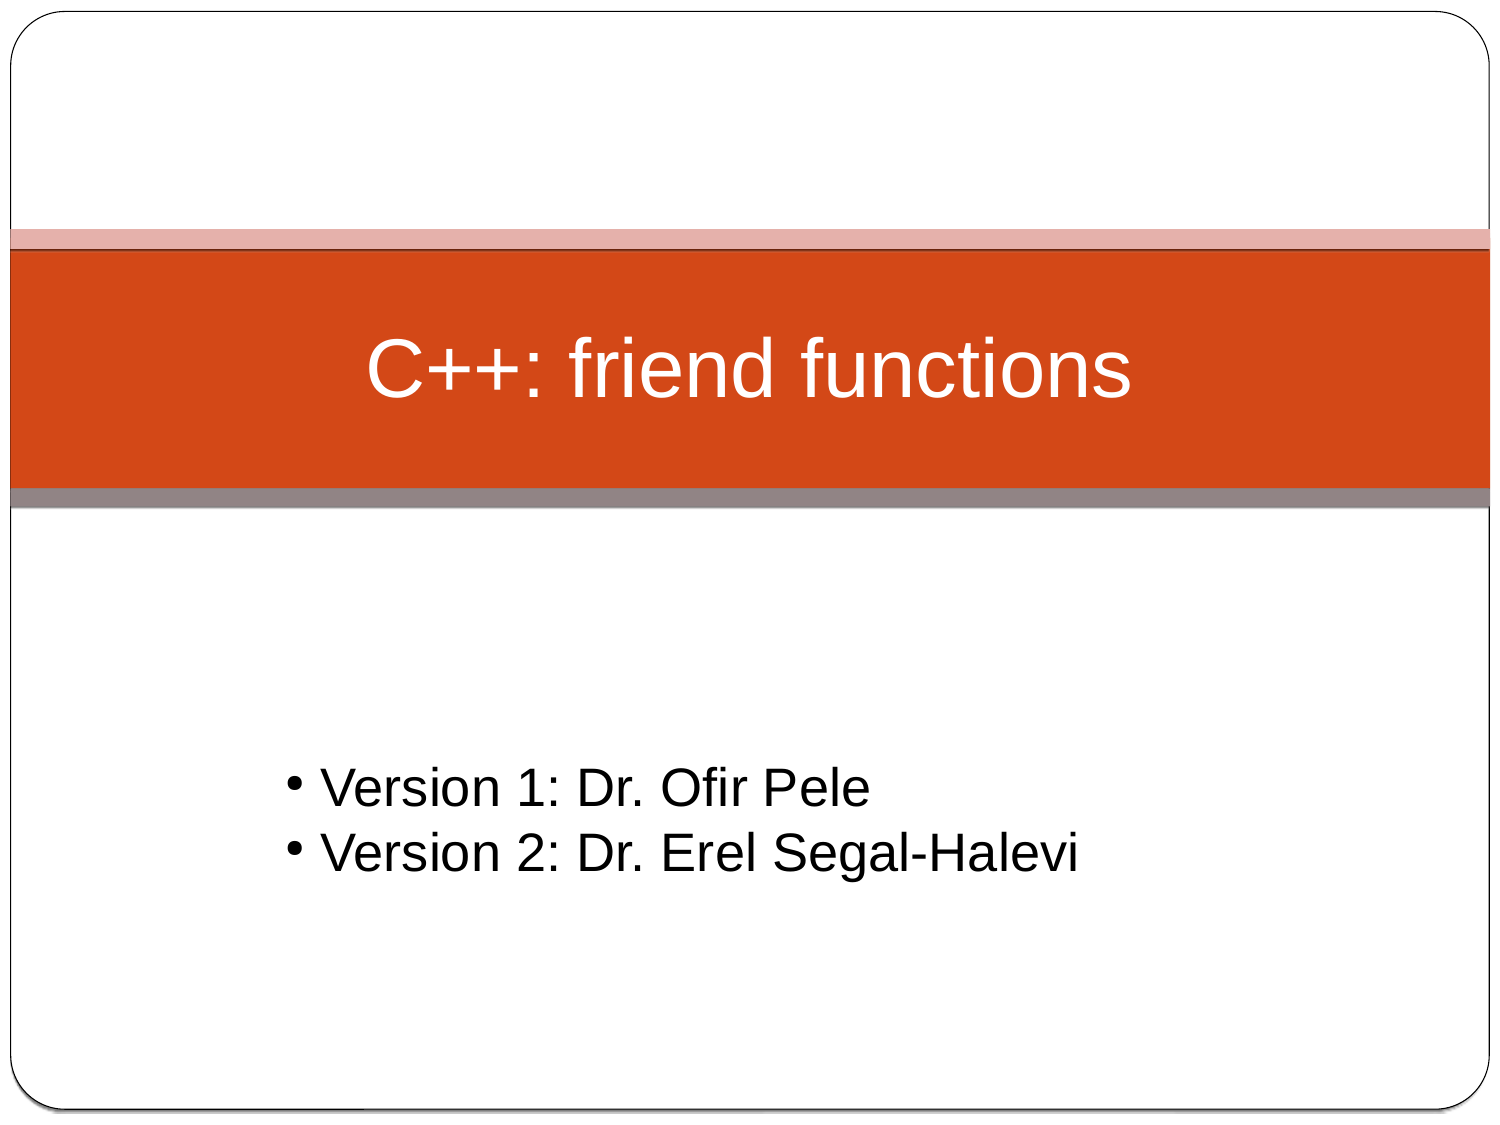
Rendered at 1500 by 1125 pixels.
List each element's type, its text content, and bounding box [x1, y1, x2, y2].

title C++: friend functions [75, 247, 1425, 489]
text_box Version 1: Dr. Ofir Pele Version 2: Dr. Erel Segal-Halevi [270, 680, 1321, 943]
